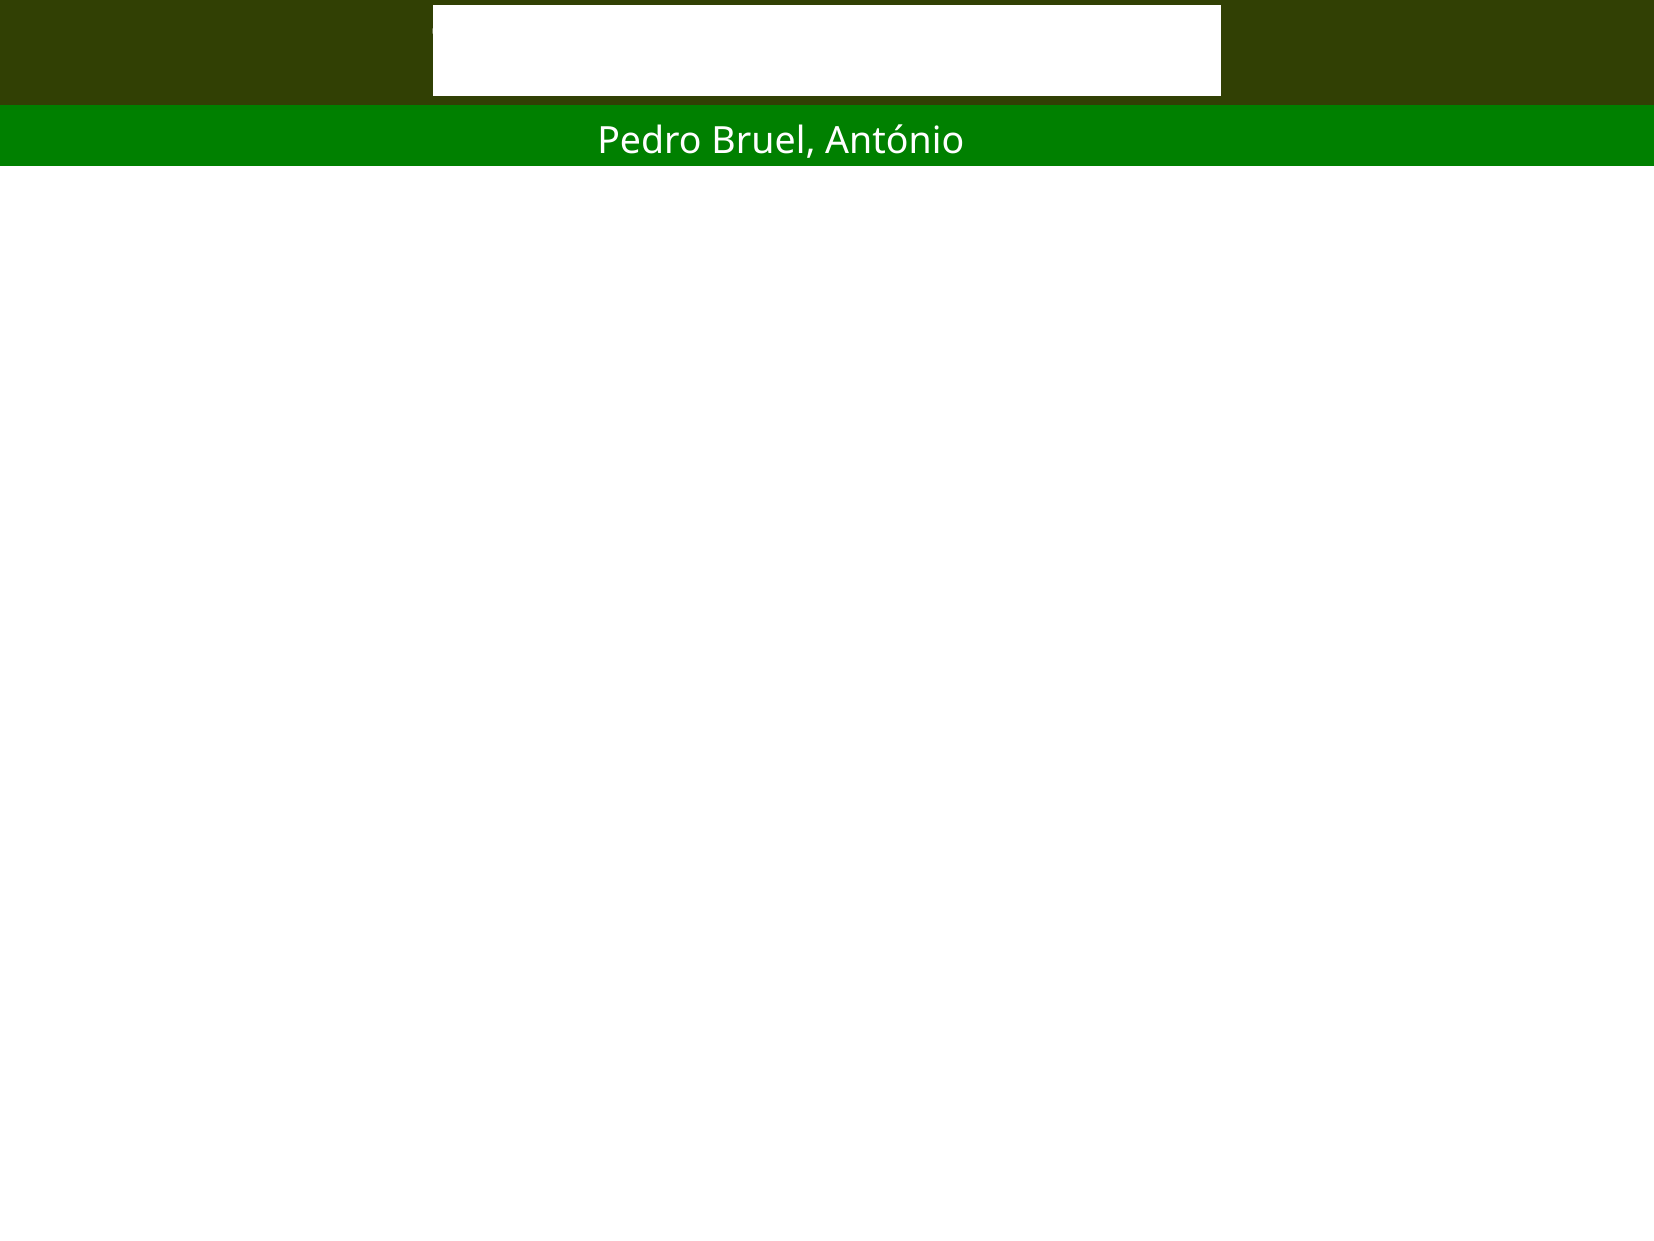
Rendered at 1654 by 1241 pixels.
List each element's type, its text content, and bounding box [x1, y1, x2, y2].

text_box Pedro Bruel, António Miranda [582, 106, 1072, 181]
title Teoria Formal de Objetos [82, 0, 1571, 101]
